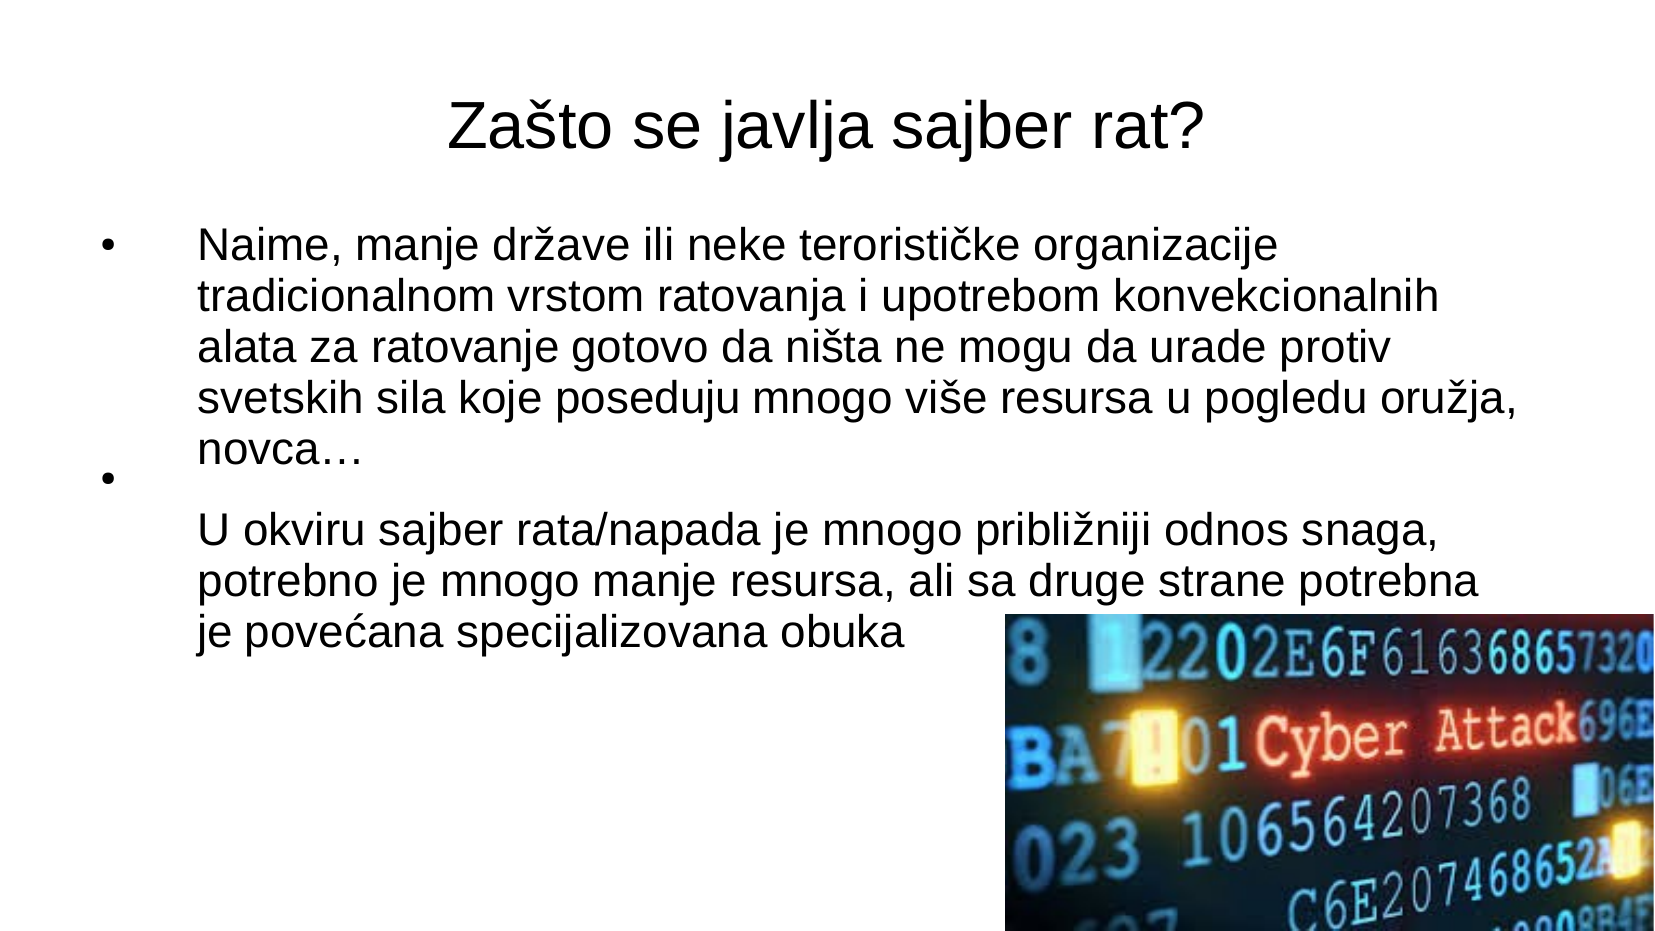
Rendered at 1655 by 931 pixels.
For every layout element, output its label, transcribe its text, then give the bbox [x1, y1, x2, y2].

text_box [1005, 615, 1654, 930]
list Naime, manje države ili neke terorističke organizacije tradicionalnom vrstom ratovanja i upotrebom konvekcionalnih alata za ratovanje gotovo da ništa ne mogu da urade protiv svetskih sila koje poseduju mnogo više resursa u pogledu oružja, novca… U okviru sajber rata/napada je mnogo približniji odnos snaga, potrebno je mnogo manje resursa, ali sa druge strane potrebna je povećana specijalizovana obuka [109, 219, 1545, 696]
text_box ● [98, 464, 119, 490]
text_box ● [98, 230, 109, 256]
title Zašto se javlja sajber rat? [430, 81, 1224, 162]
